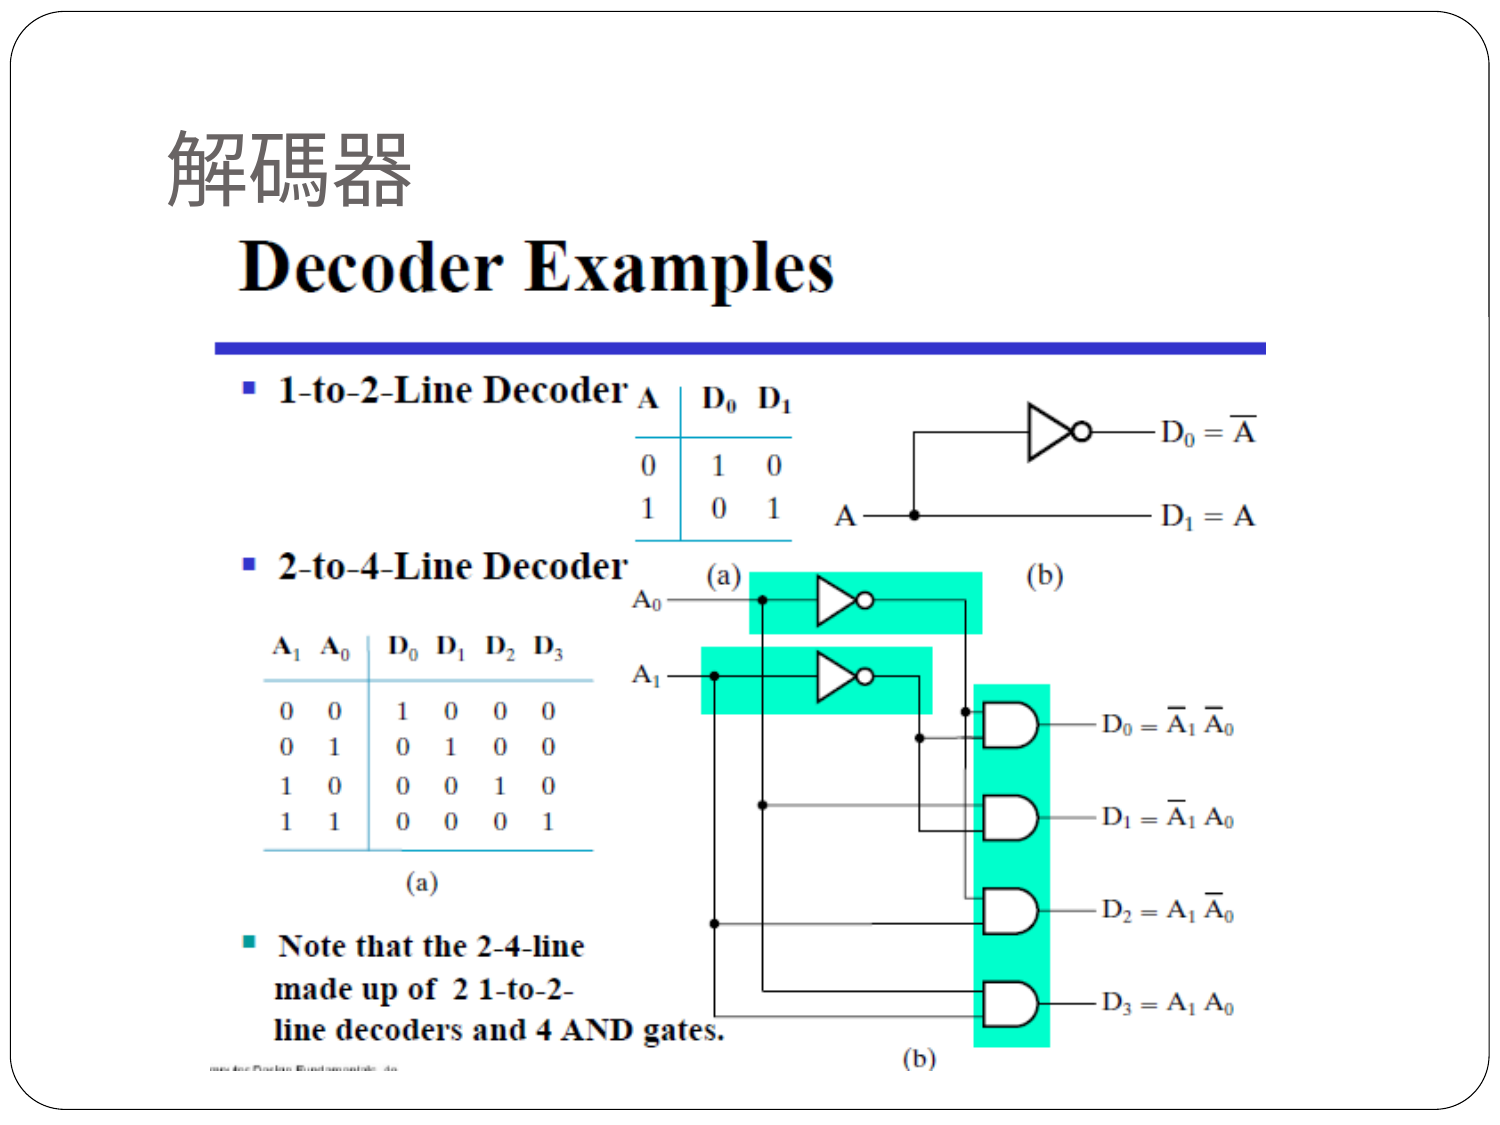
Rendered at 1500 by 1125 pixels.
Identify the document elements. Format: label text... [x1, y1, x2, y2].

text_box [210, 234, 1266, 1071]
title 解碼器 [150, 44, 1426, 233]
